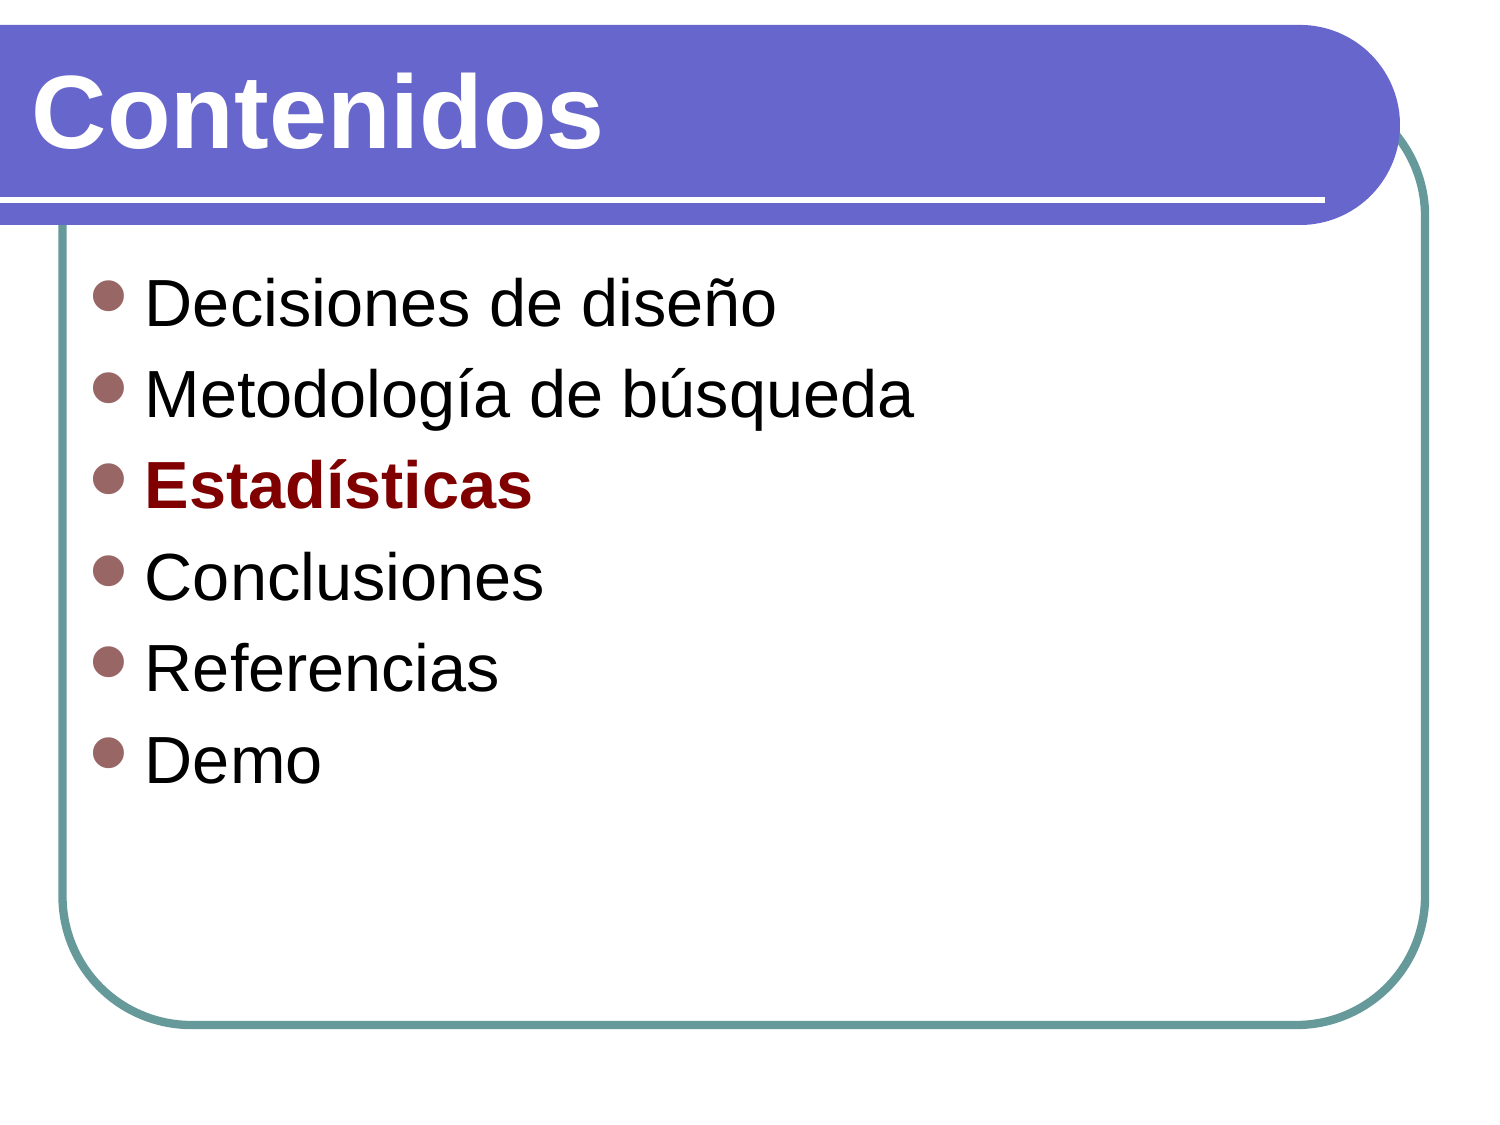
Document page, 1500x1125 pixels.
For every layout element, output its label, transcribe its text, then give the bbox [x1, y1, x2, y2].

title Contenidos [31, 0, 1347, 226]
list Decisiones de diseño Metodología de búsqueda Estadísticas Conclusiones Referencias Demo [88, 265, 1318, 831]
